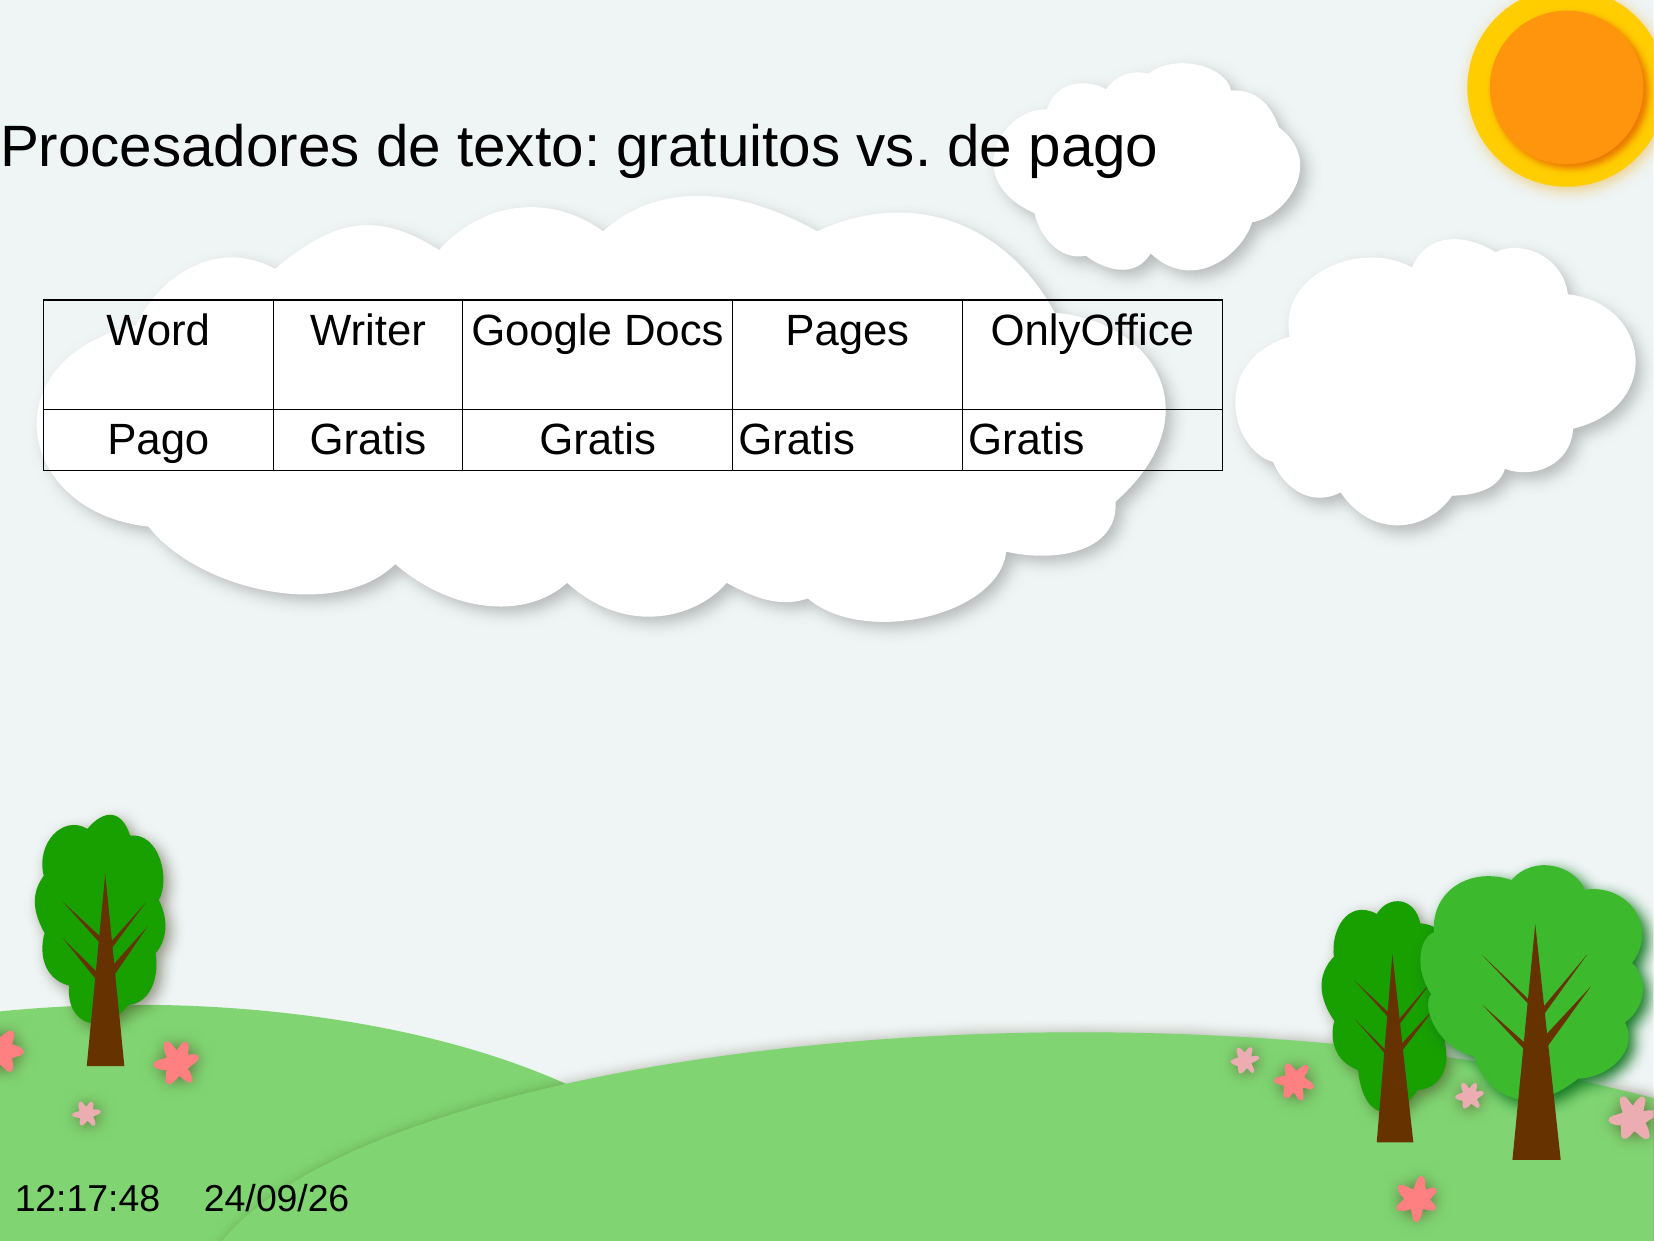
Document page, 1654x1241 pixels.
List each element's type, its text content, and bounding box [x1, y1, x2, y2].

table_header Google Docs [463, 301, 732, 409]
table_cell Pago [44, 410, 273, 470]
table_header Writer [274, 301, 462, 409]
table_cell Gratis [274, 410, 462, 470]
table_header Word [44, 301, 273, 409]
table_header Pages [733, 301, 962, 409]
table_cell Gratis [963, 410, 1222, 470]
table_cell Gratis [463, 410, 732, 470]
table_cell Gratis [733, 410, 962, 470]
table_header OnlyOffice [963, 301, 1222, 409]
title Procesadores de texto: gratuitos vs. de pago [0, 0, 1465, 294]
